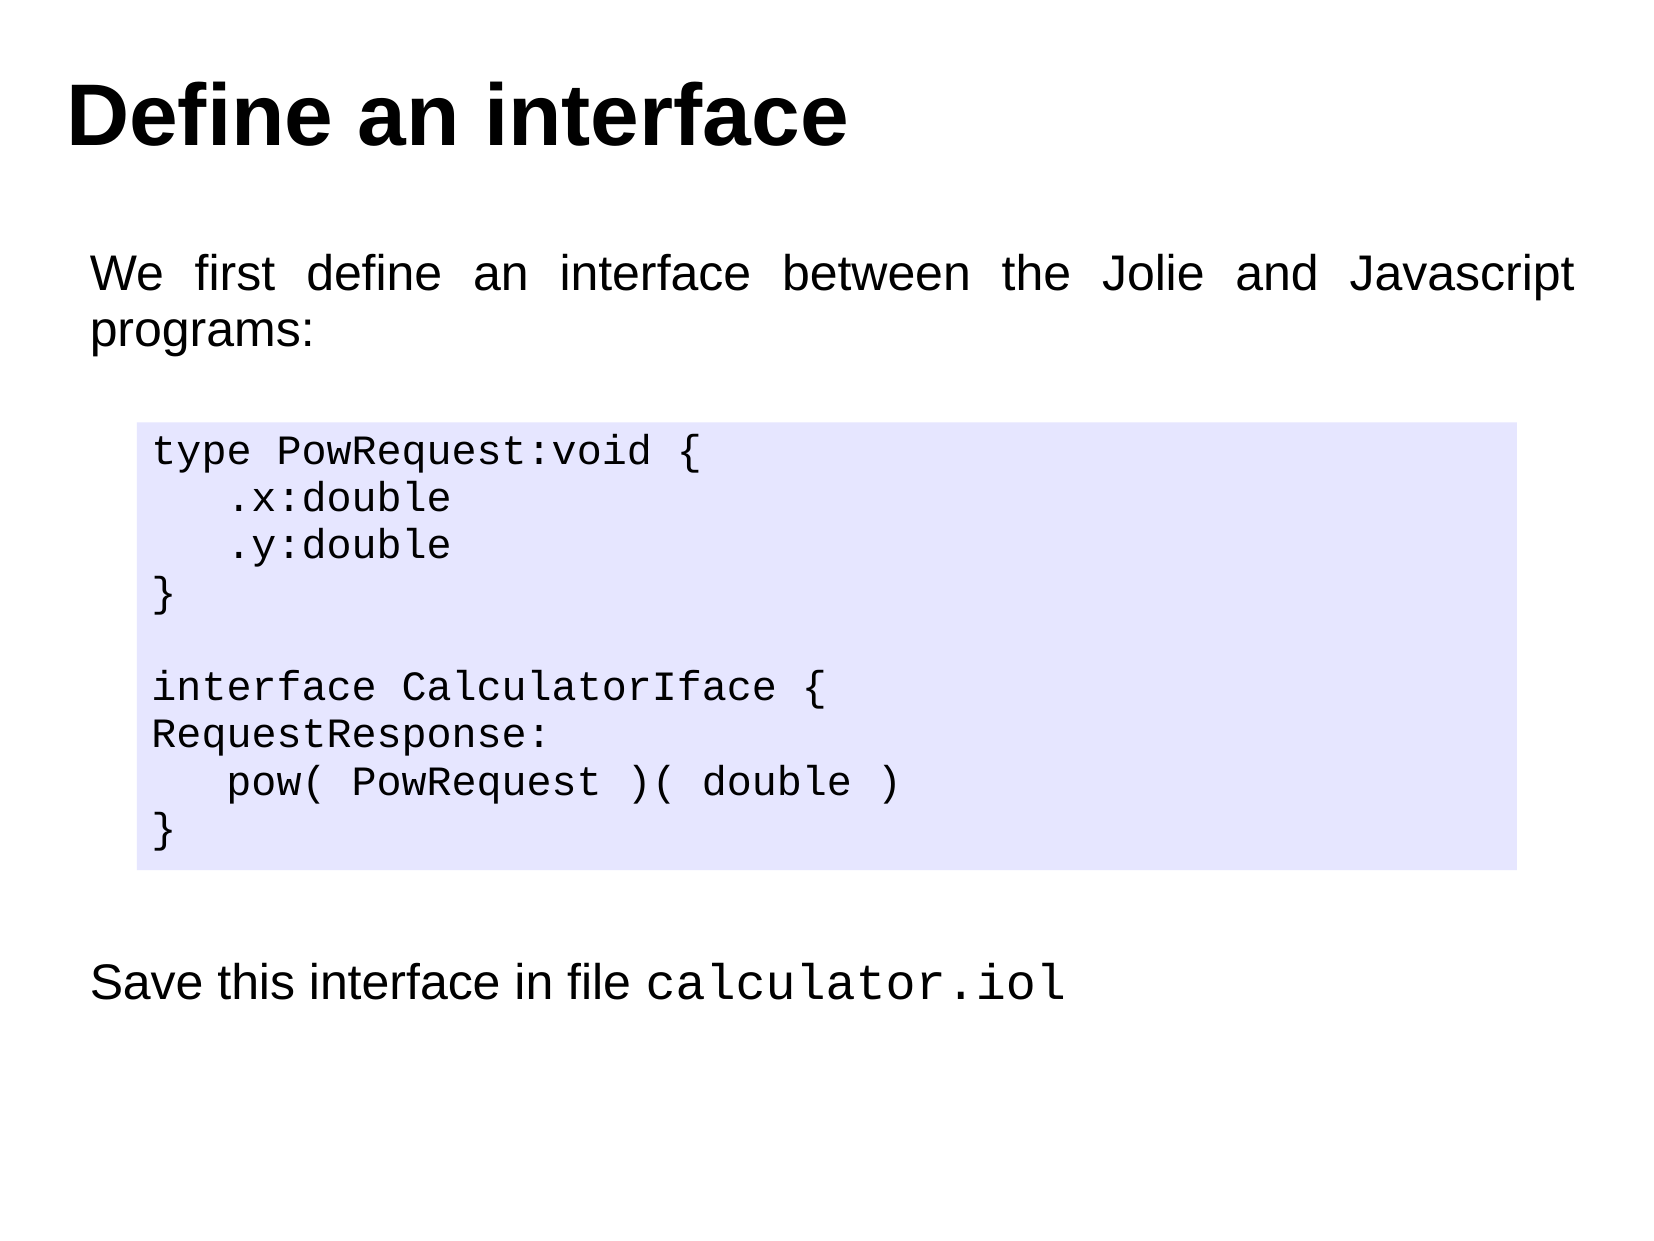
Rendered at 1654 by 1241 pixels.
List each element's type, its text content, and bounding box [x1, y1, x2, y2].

text_box We first define an interface between the Jolie and Javascript programs: [75, 238, 1591, 395]
text_box type PowRequest:void { .x:double .y:double } interface CalculatorIface { RequestResponse: pow( PowRequest )( double ) } [136, 422, 1517, 871]
text_box Save this interface in file calculator.iol [75, 947, 1591, 1103]
text_box Define an interface [51, 59, 1070, 271]
